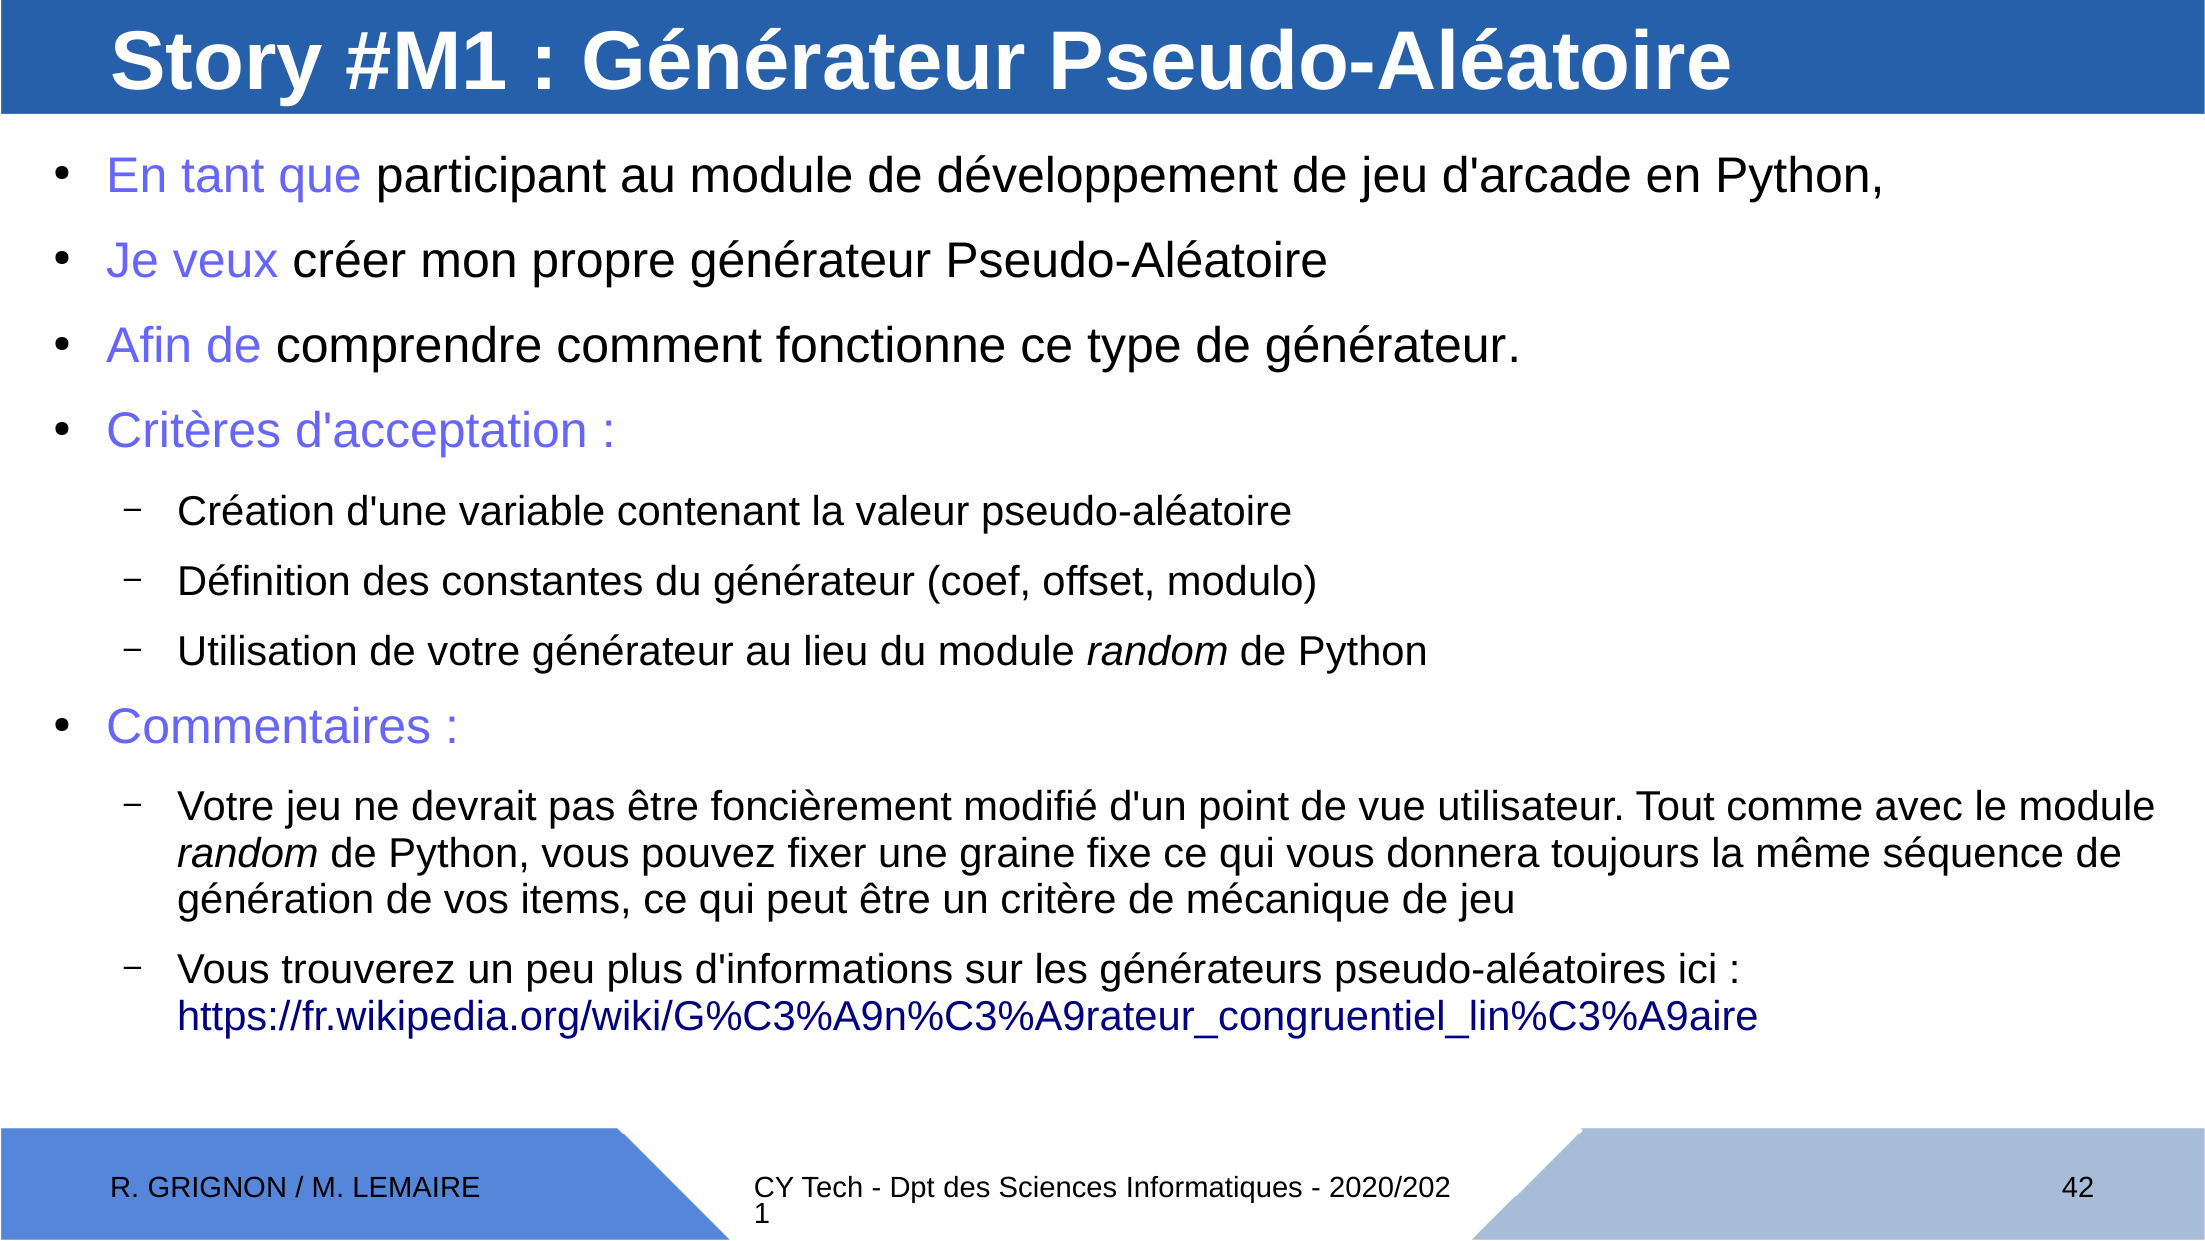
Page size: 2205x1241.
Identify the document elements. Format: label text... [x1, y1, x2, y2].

title Story #M1 : Générateur Pseudo-Aléatoire [110, 49, 2095, 217]
list En tant que participant au module de développement de jeu d'arcade en Python, Je veux créer mon propre générateur Pseudo-Aléatoire Afin de comprendre comment fonctionne ce type de générateur. Critères d'acceptation : Création d'une variable contenant la valeur pseudo-aléatoire Définition des constantes du générateur (coef, offset, modulo) Utilisation de votre générateur au lieu du module random de Python Commentaires : Votre jeu ne devrait pas être foncièrement modifié d'un point de vue utilisateur. Tout comme avec le module random de Python, vous pouvez fixer une graine fixe ce qui vous donnera toujours la même séquence de génération de vos items, ce qui peut être un critère de mécanique de jeu Vous trouverez un peu plus d'informations sur les générateurs pseudo-aléatoires ici : https://fr.wikipedia.org/wiki/G%C3%A9n%C3%A9rateur_congruentiel_lin%C3%A9aire [35, 217, 2186, 1087]
picture [0, 0, 2205, 1241]
